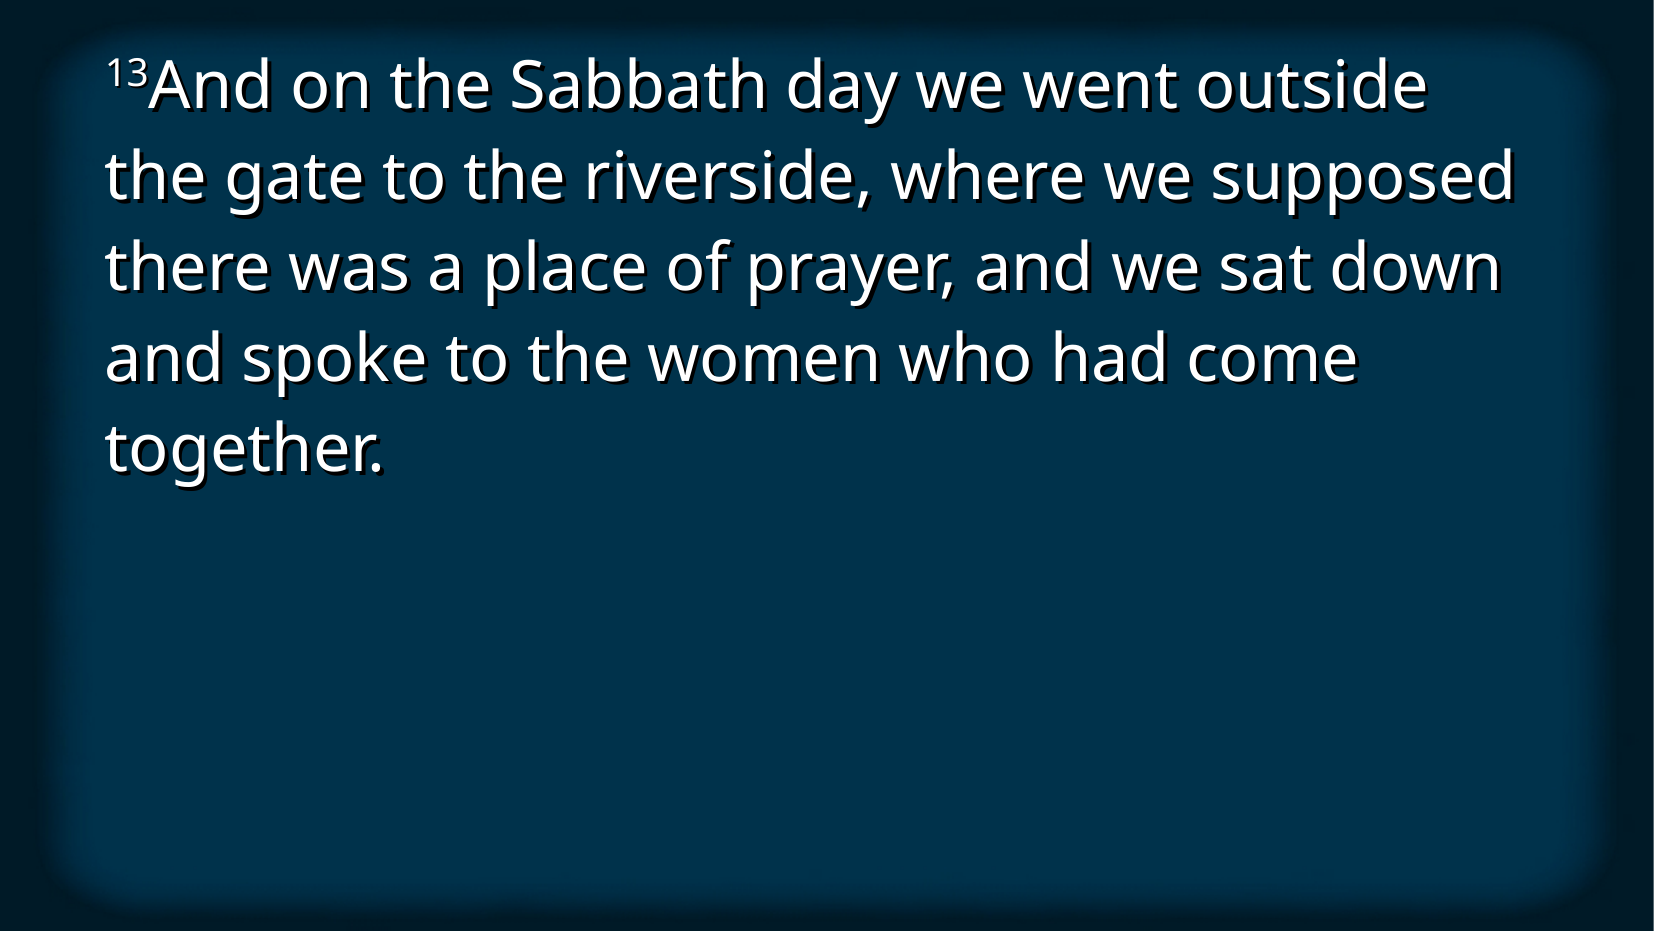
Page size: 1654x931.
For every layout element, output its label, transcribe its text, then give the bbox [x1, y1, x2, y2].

text_box 13And on the Sabbath day we went outside the gate to the riverside, where we supposed there was a place of prayer, and we sat down and spoke to the women who had come together. [90, 30, 1561, 400]
picture [0, 0, 1654, 931]
